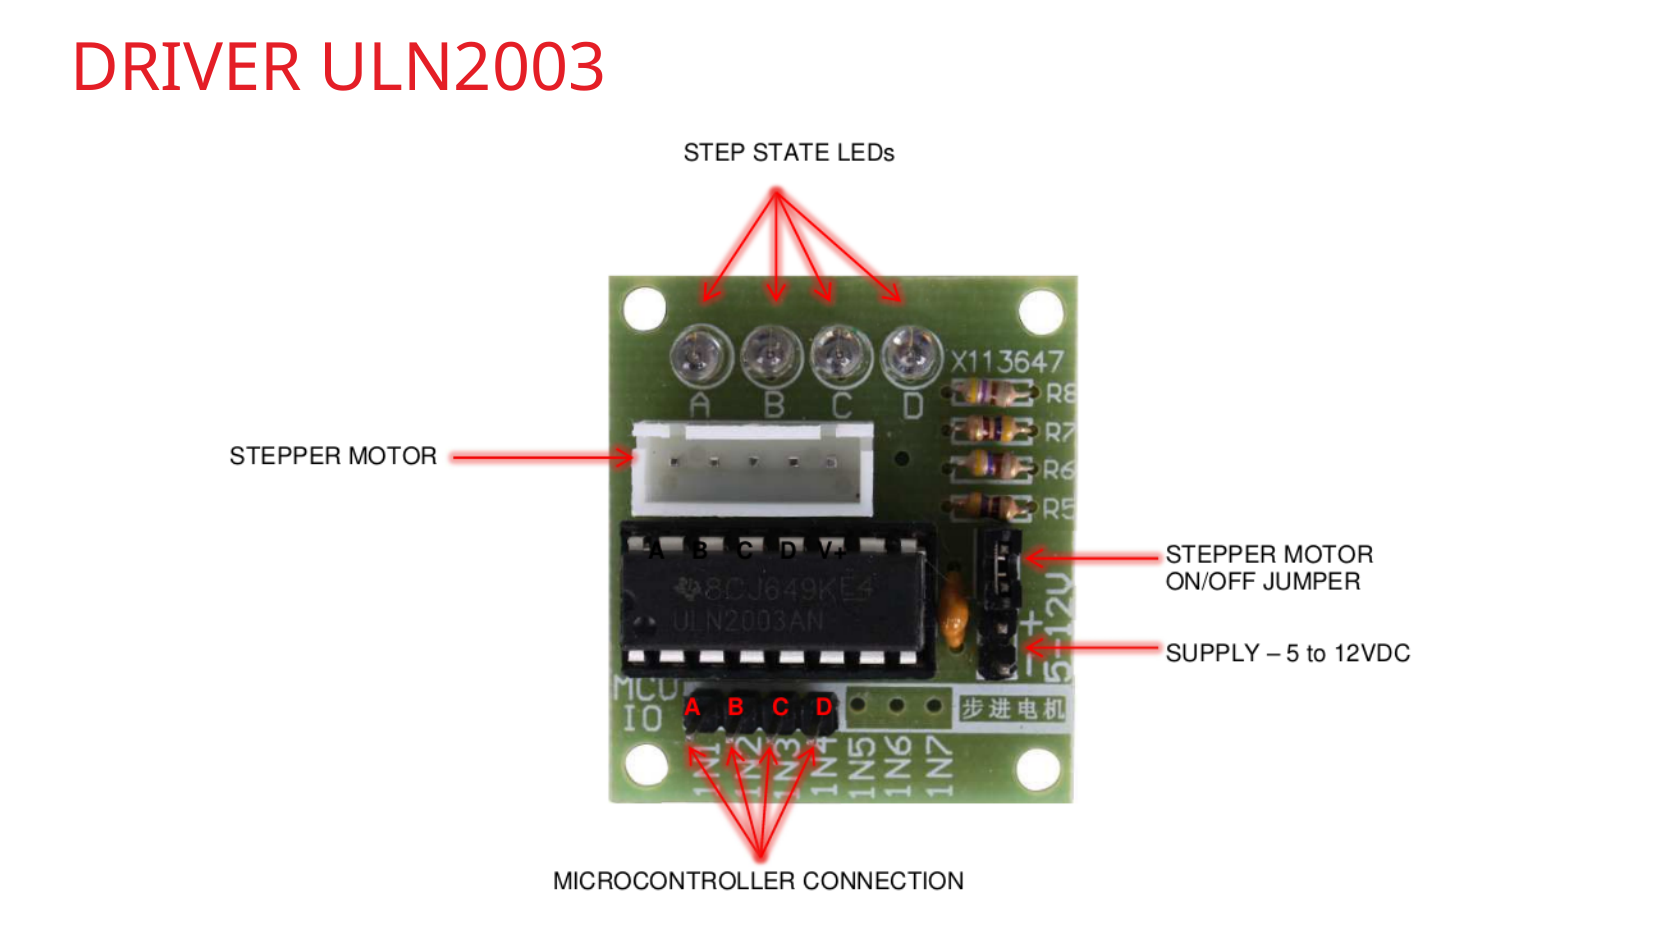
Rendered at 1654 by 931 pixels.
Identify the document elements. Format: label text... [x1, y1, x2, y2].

title DRIVER ULN2003 [70, 11, 1347, 118]
picture [218, 116, 1436, 897]
